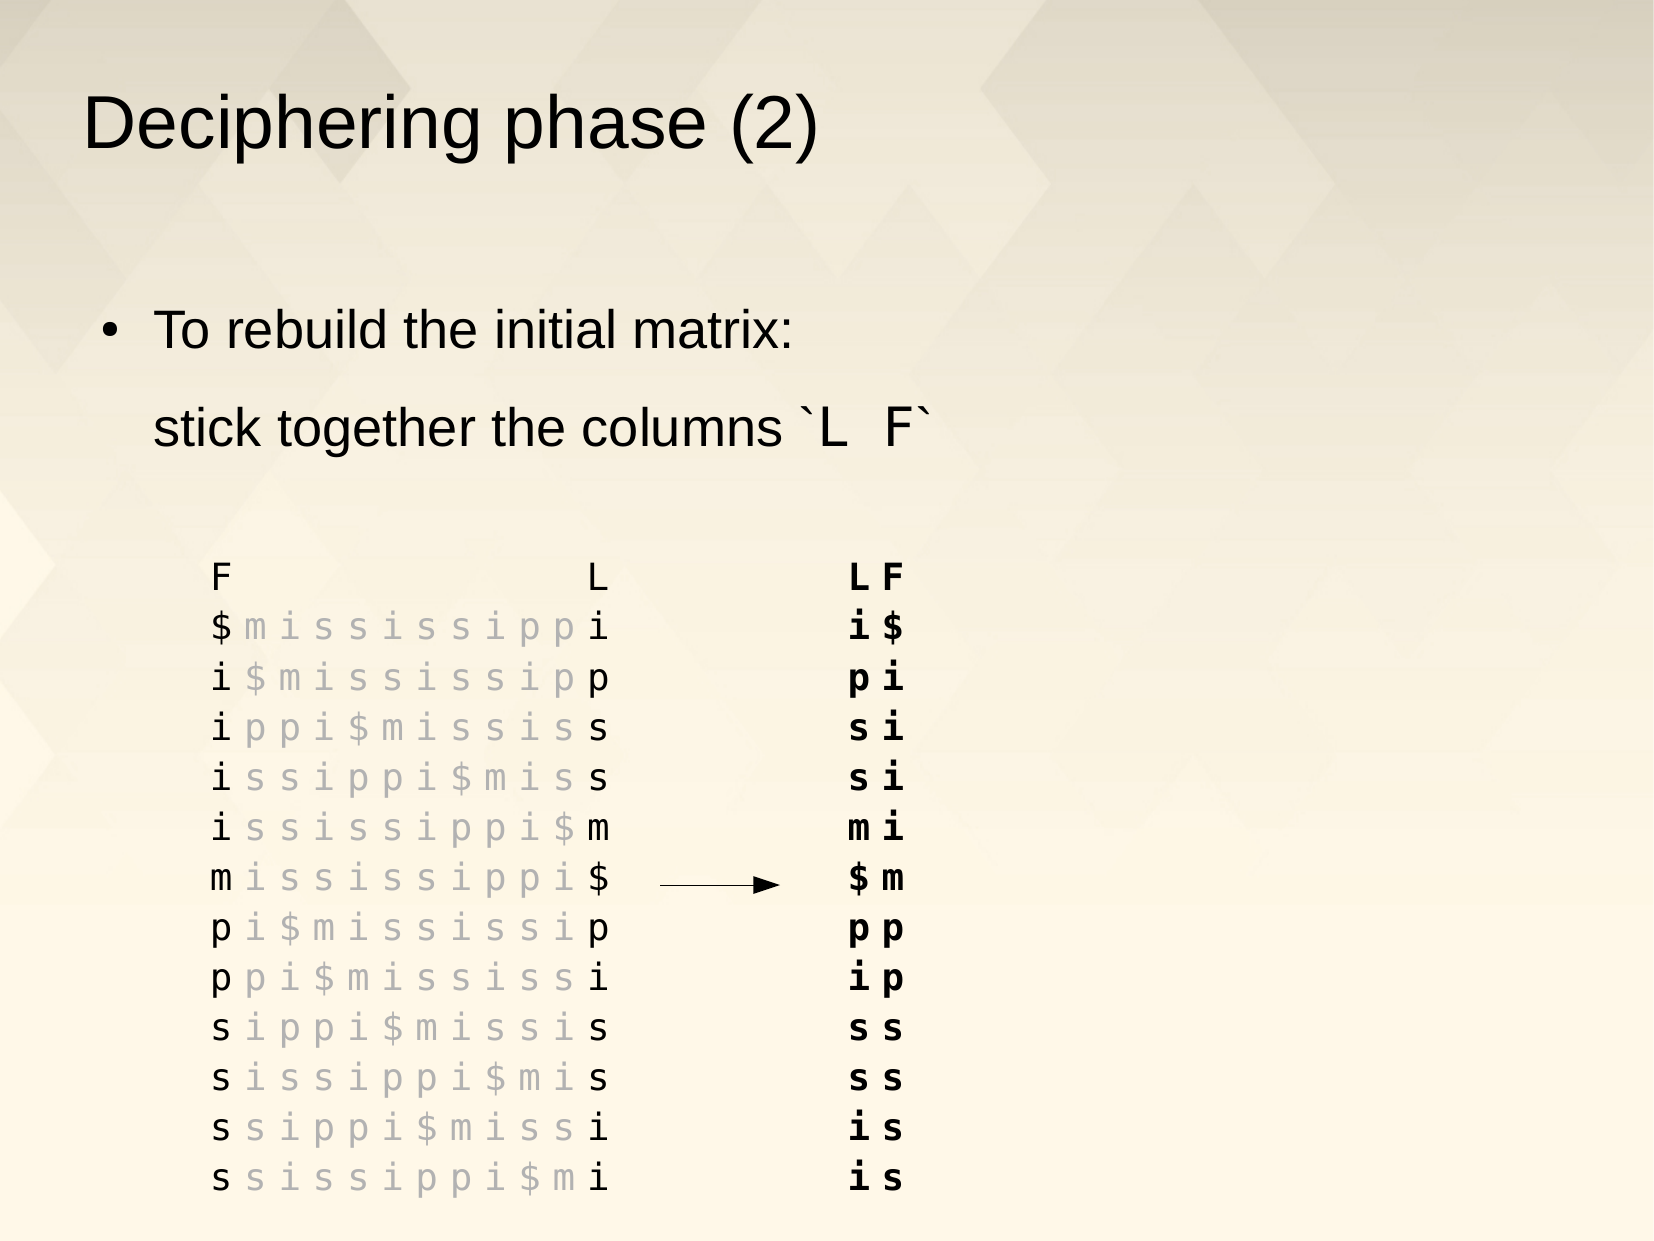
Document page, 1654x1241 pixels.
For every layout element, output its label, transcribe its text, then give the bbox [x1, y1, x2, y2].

list To rebuild the initial matrix: stick together the columns `L F` [82, 300, 1571, 1070]
text_box F L $mississippi i$mississipp ippi$mississ issippi$miss ississippi$m mississippi$ pi$mississip ppi$mississi sippi$missis sissippi$mis ssippi$missi ssissippi$mi [195, 541, 706, 1201]
picture [0, 0, 1654, 1241]
text_box LF i$ pi si si mi $m pp ip ss ss is is [832, 541, 1006, 1201]
title Deciphering phase (2) [82, 49, 1571, 196]
